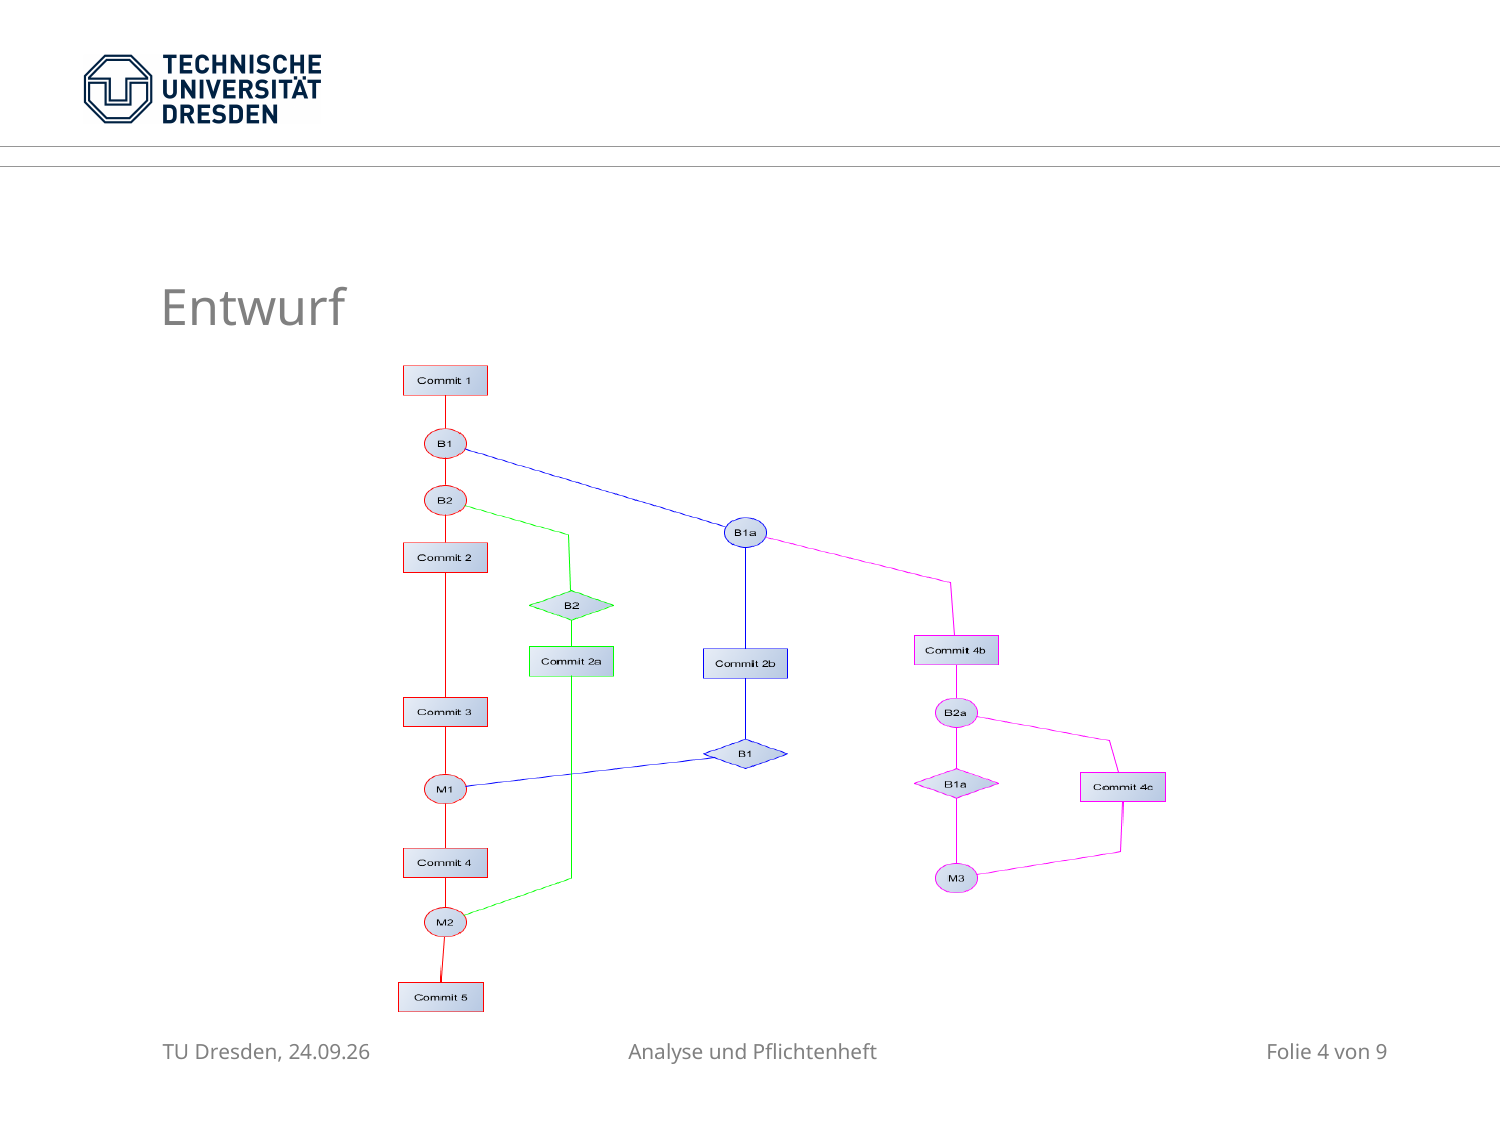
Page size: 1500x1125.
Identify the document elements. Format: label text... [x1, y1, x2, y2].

picture [83, 54, 321, 124]
picture [383, 354, 1182, 1023]
title Entwurf [160, 238, 1392, 374]
